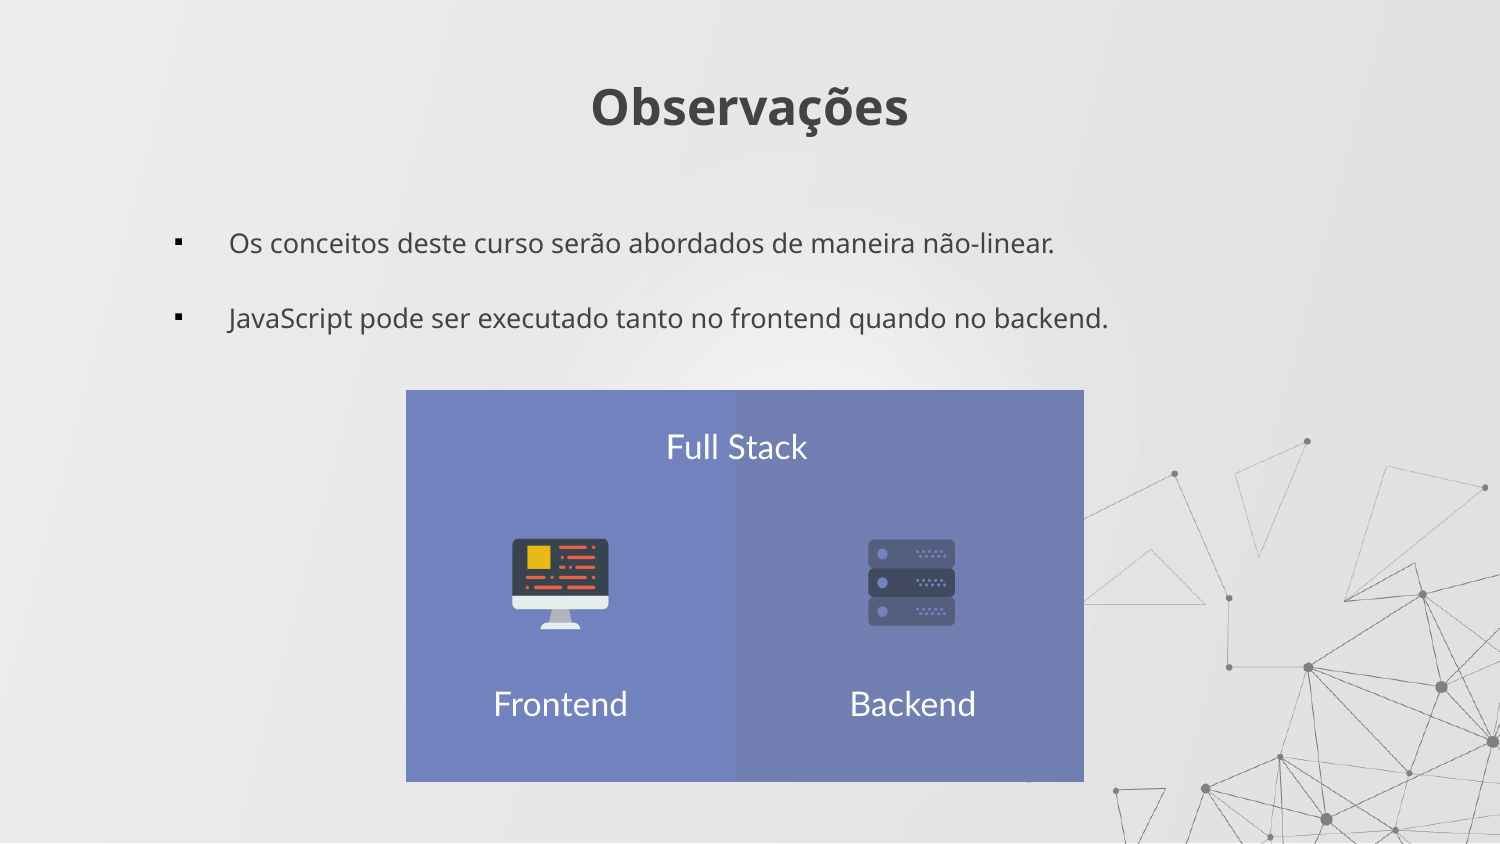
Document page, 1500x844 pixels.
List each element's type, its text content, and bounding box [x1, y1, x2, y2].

title Observações [60, 60, 1441, 216]
list Os conceitos deste curso serão abordados de maneira não-linear. JavaScript pode ser executado tanto no frontend quando no backend. [142, 216, 1278, 449]
picture [0, 0, 1500, 844]
